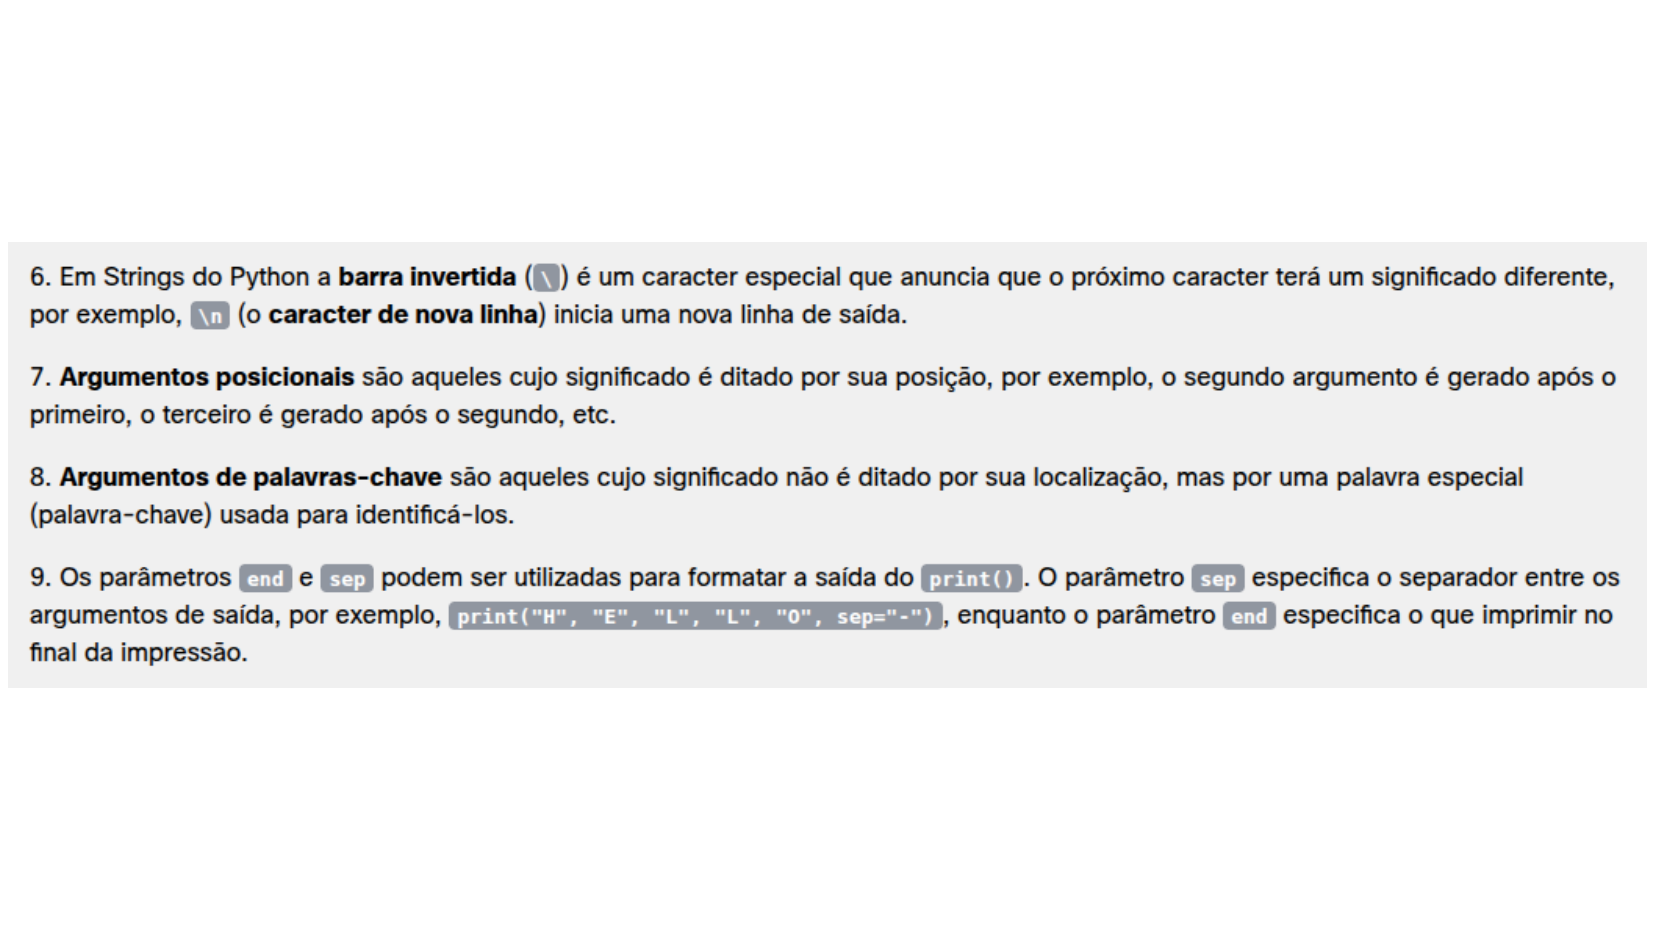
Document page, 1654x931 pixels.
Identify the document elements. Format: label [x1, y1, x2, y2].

picture [8, 242, 1647, 688]
